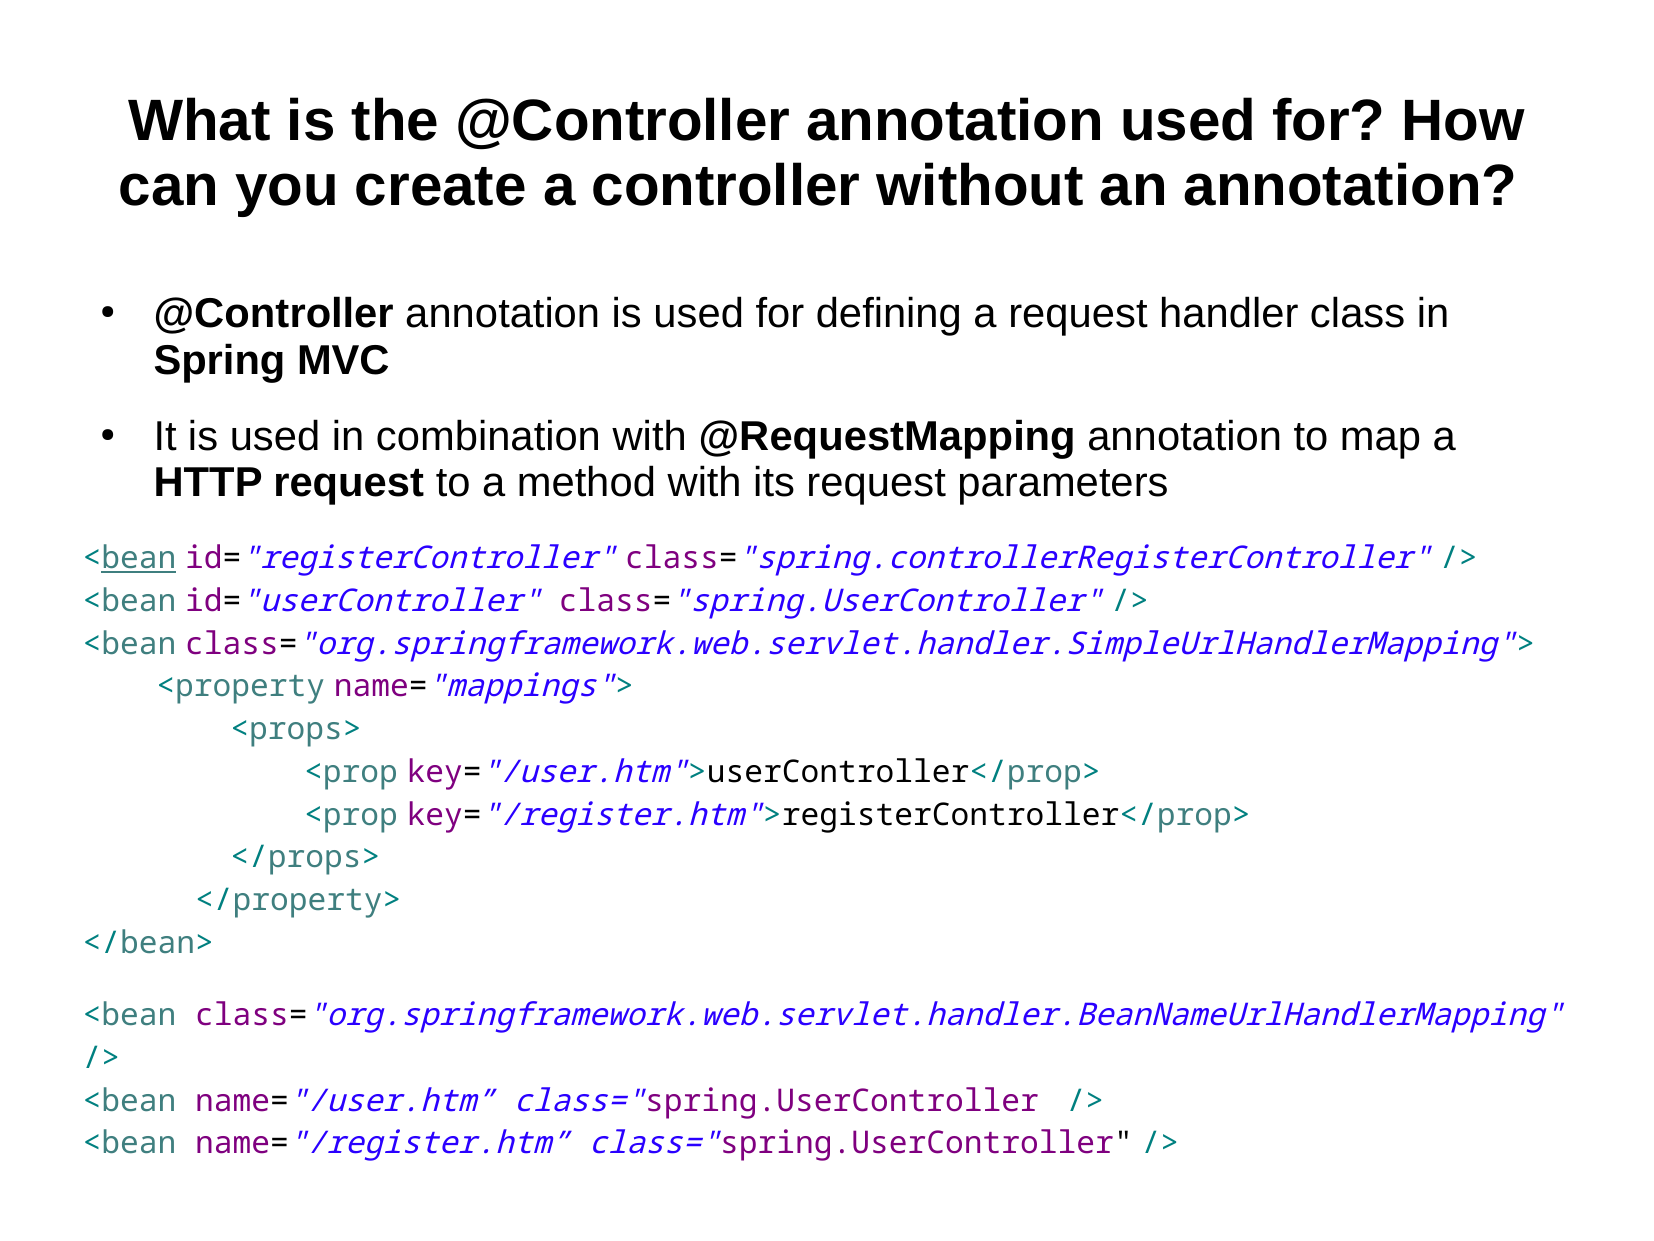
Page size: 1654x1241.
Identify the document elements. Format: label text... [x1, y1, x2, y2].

title What is the @Controller annotation used for? How can you create a controller without an annotation? [82, 49, 1571, 257]
list @Controller annotation is used for defining a request handler class in Spring MVC It is used in combination with @RequestMapping annotation to map a HTTP request to a method with its request parameters <bean id="registerController" class="spring.controllerRegisterController" /> <bean id="userController" class="spring.UserController" /> <bean class="org.springframework.web.servlet.handler.SimpleUrlHandlerMapping"> <property name="mappings"> <props> <prop key="/user.htm">userController</prop> <prop key="/register.htm">registerController</prop> </props> </property> </bean> <bean class="org.springframework.web.servlet.handler.BeanNameUrlHandlerMapping"/> <bean name="/user.htm” class="spring.UserController /> <bean name="/register.htm” class="spring.UserController" /> [82, 290, 1571, 1153]
